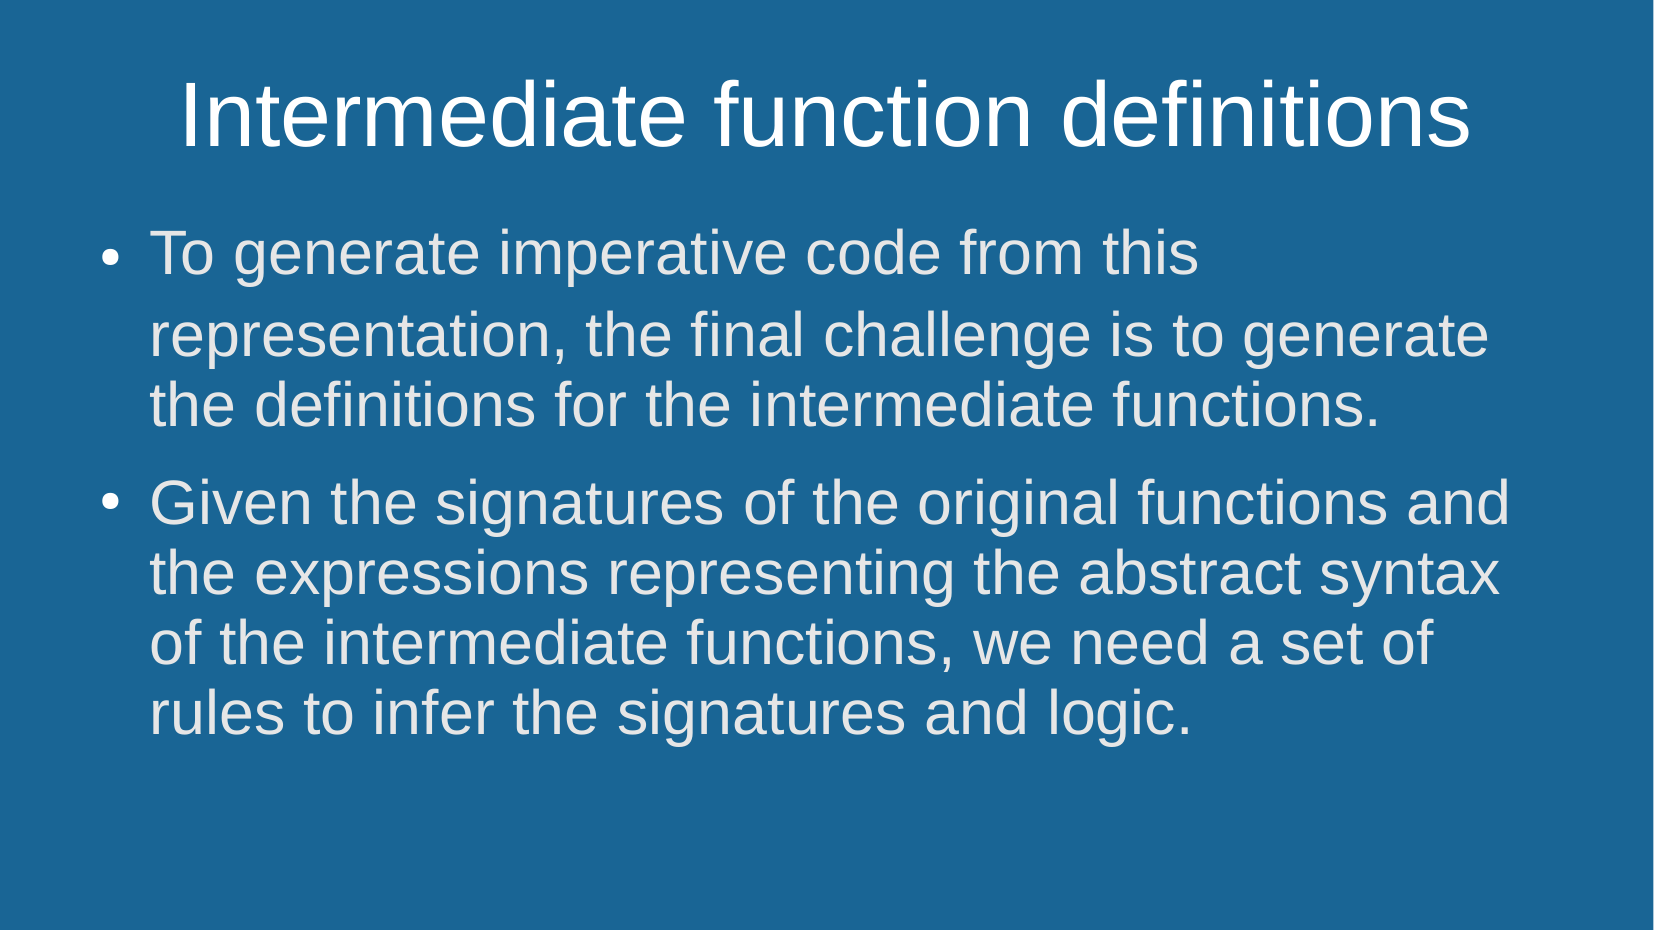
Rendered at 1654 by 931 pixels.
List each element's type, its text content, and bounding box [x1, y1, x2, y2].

list ﻿To generate imperative code from this representation, the final challenge is to generate the definitions for the intermediate functions. Given the signatures of the original functions and the expressions representing the abstract syntax of the intermediate functions, we need a set of rules to infer the signatures and logic. [82, 217, 1571, 758]
title Intermediate function definitions [82, 37, 1571, 193]
